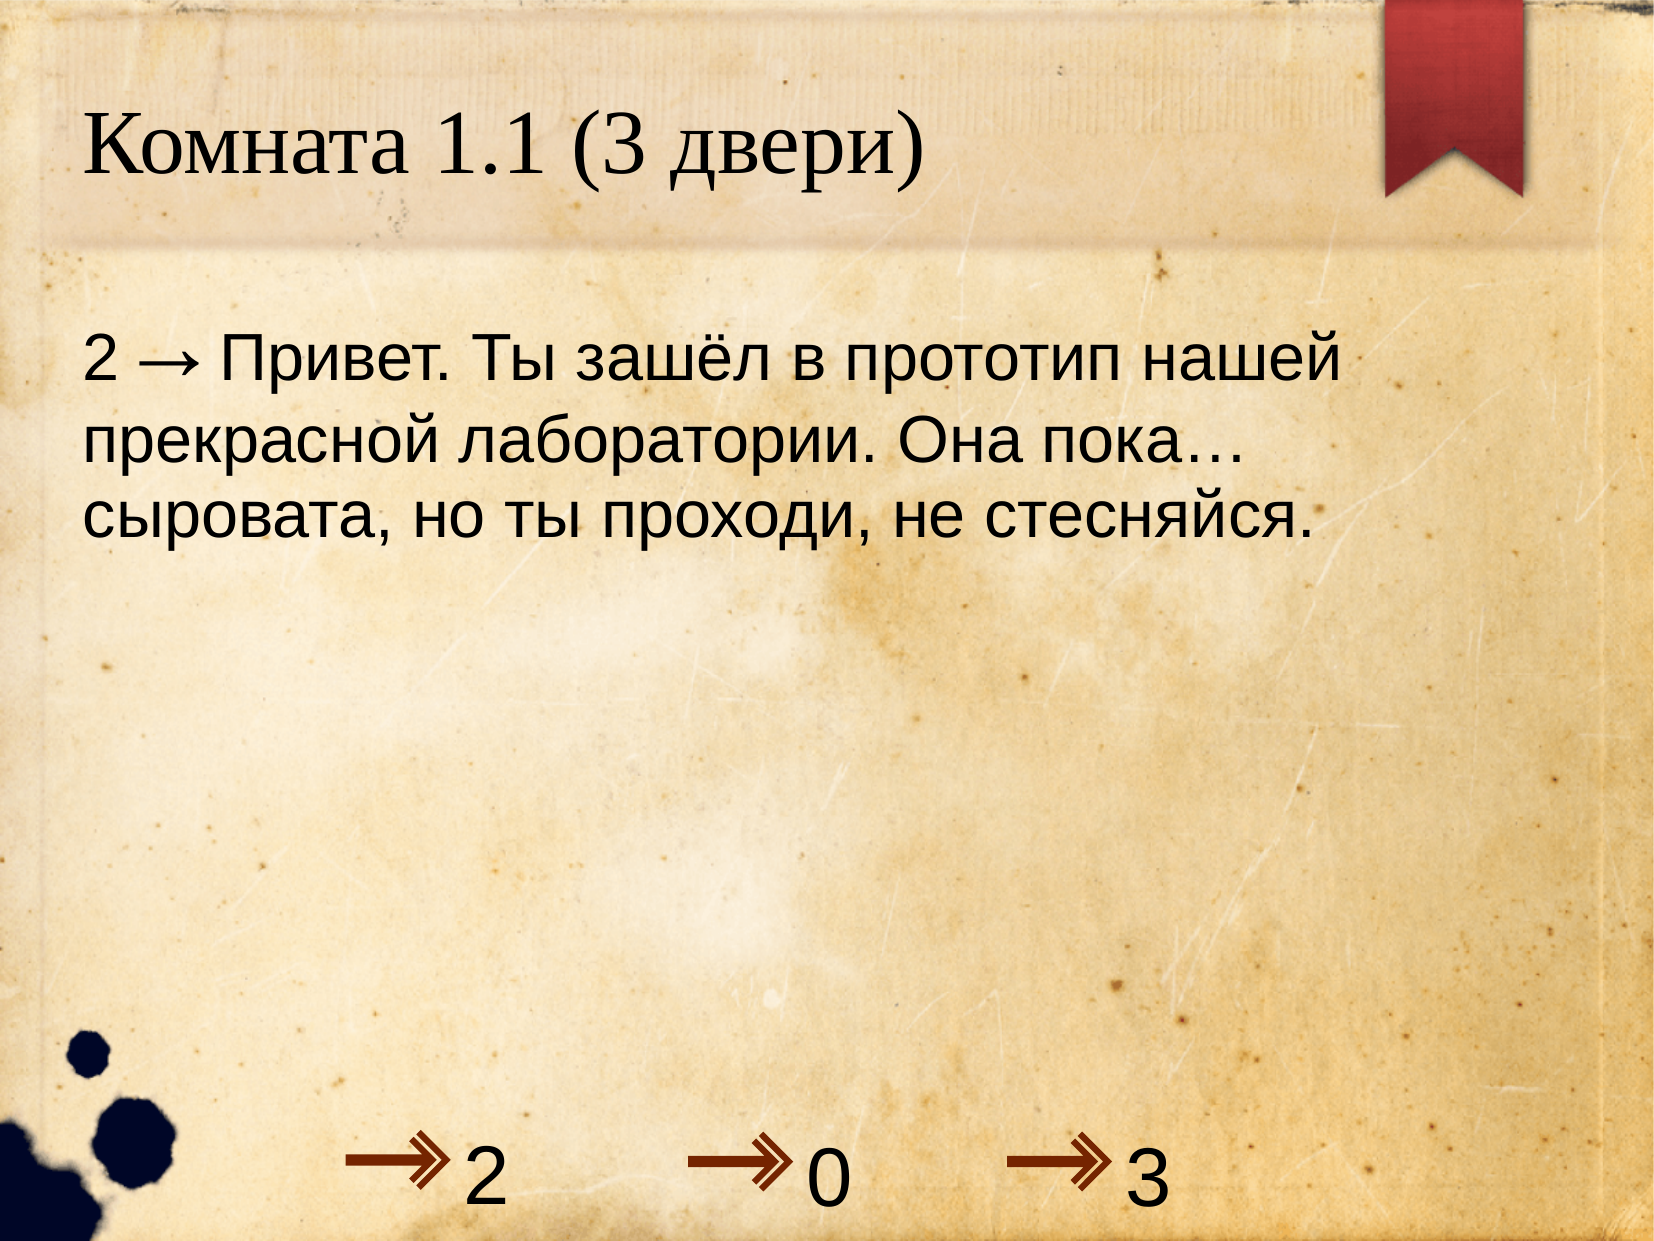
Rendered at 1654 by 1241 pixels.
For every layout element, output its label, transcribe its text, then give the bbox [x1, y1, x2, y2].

picture [0, 0, 1654, 1241]
subtitle 2→Привет. Ты зашёл в прототип нашей прекрасной лаборатории. Она пока… сыровата, но ты проходи, не стесняйся. [82, 290, 1538, 1010]
title Комната 1.1 (3 двери) [82, 49, 1347, 237]
text_box 0 [791, 1123, 1028, 1217]
text_box 3 [1110, 1123, 1347, 1217]
text_box 2 [448, 1122, 686, 1215]
